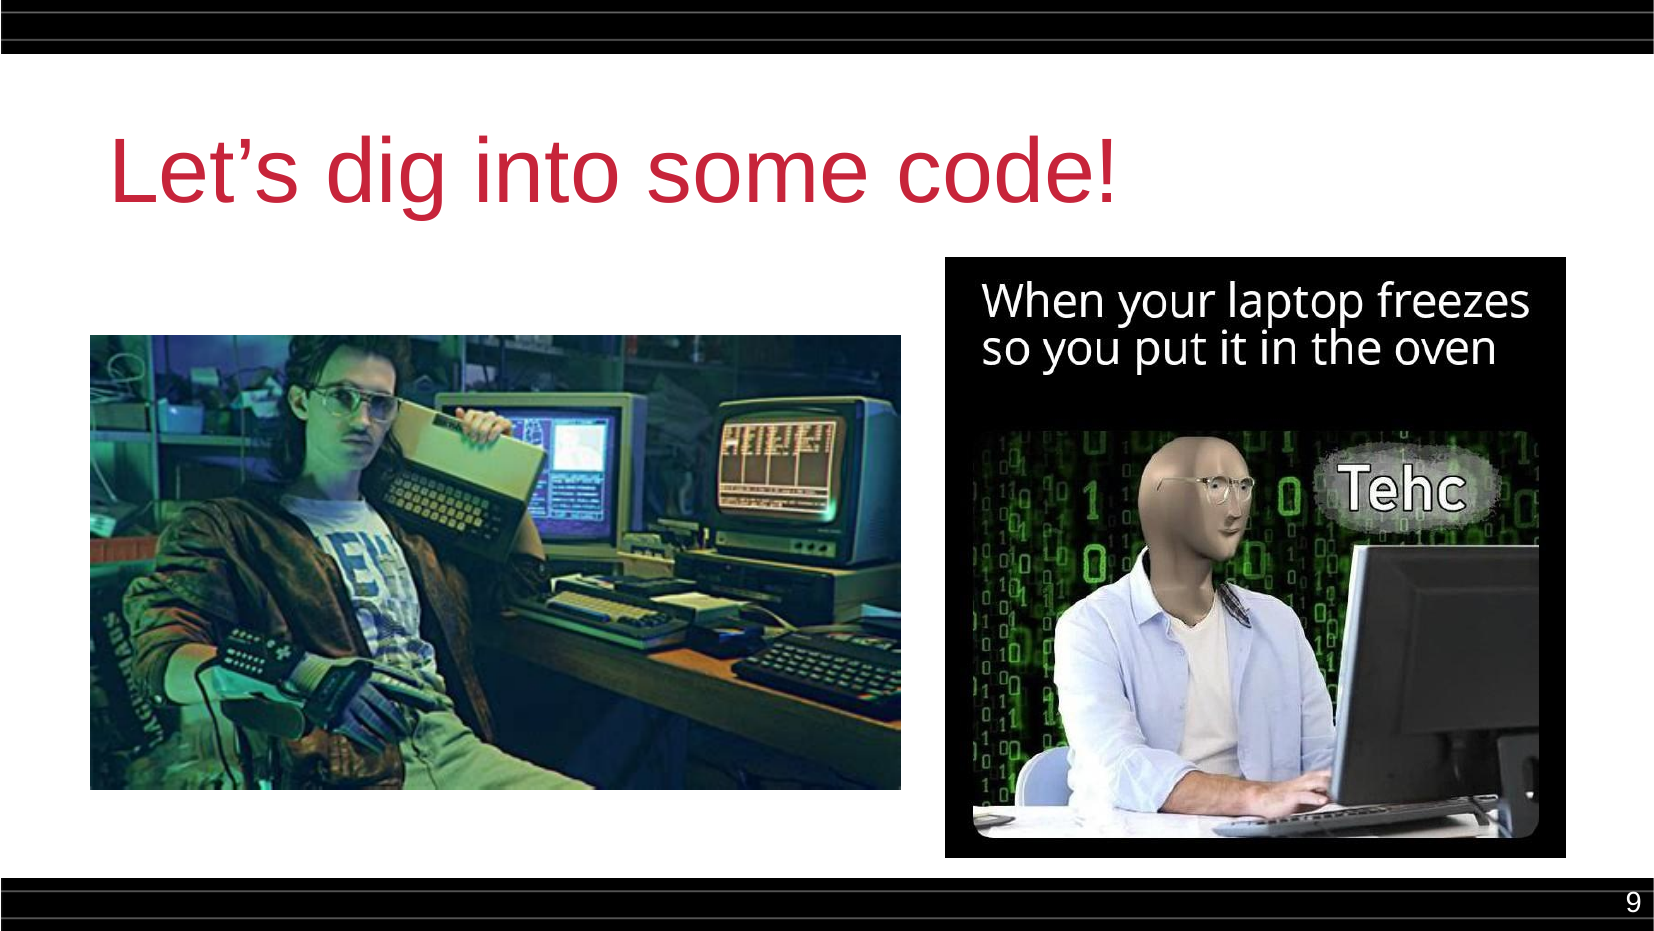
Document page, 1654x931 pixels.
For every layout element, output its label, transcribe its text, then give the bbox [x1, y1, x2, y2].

title Let’s dig into some code! [82, 92, 1571, 249]
picture [1, 878, 1654, 931]
picture [90, 335, 901, 790]
picture [945, 257, 1566, 858]
picture [1, 0, 1654, 54]
